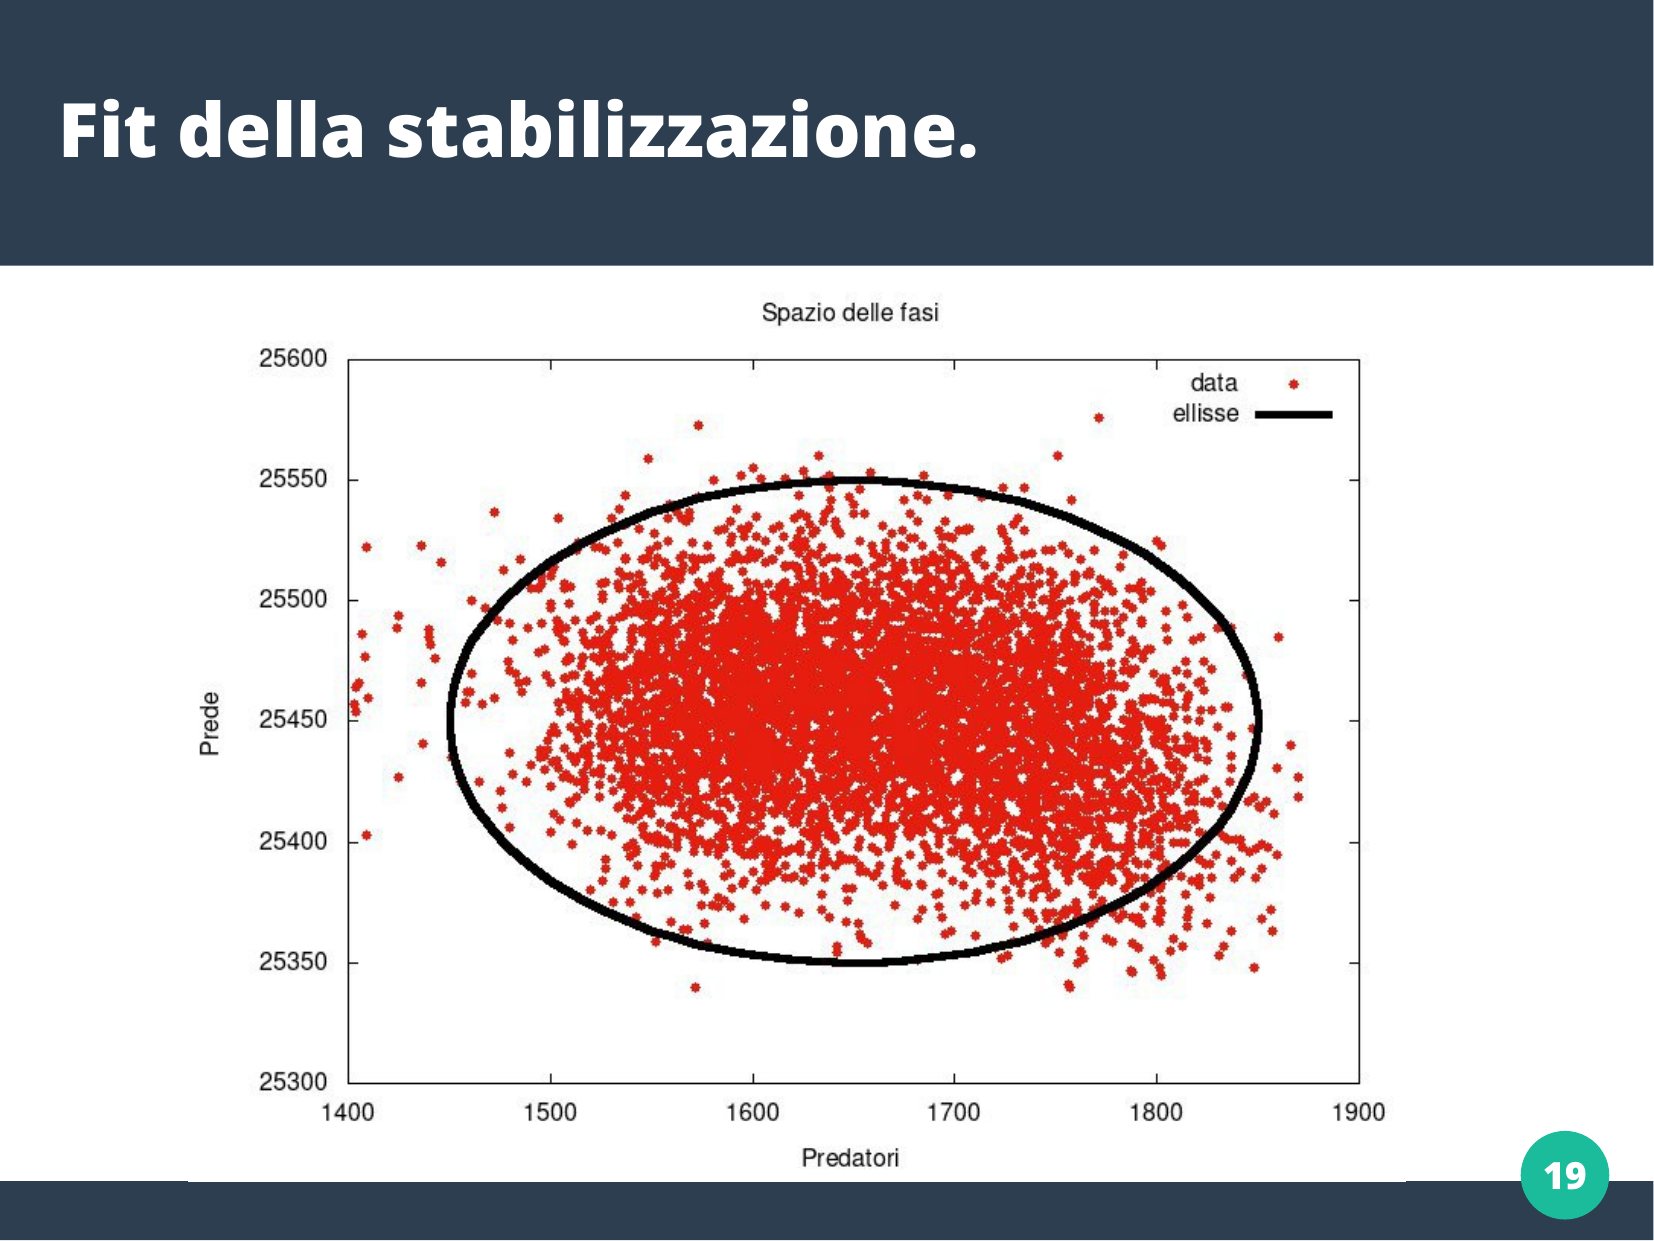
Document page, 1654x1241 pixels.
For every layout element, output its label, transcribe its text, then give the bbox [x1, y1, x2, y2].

picture [188, 268, 1406, 1182]
title Fit della stabilizzazione. [59, 49, 1595, 207]
